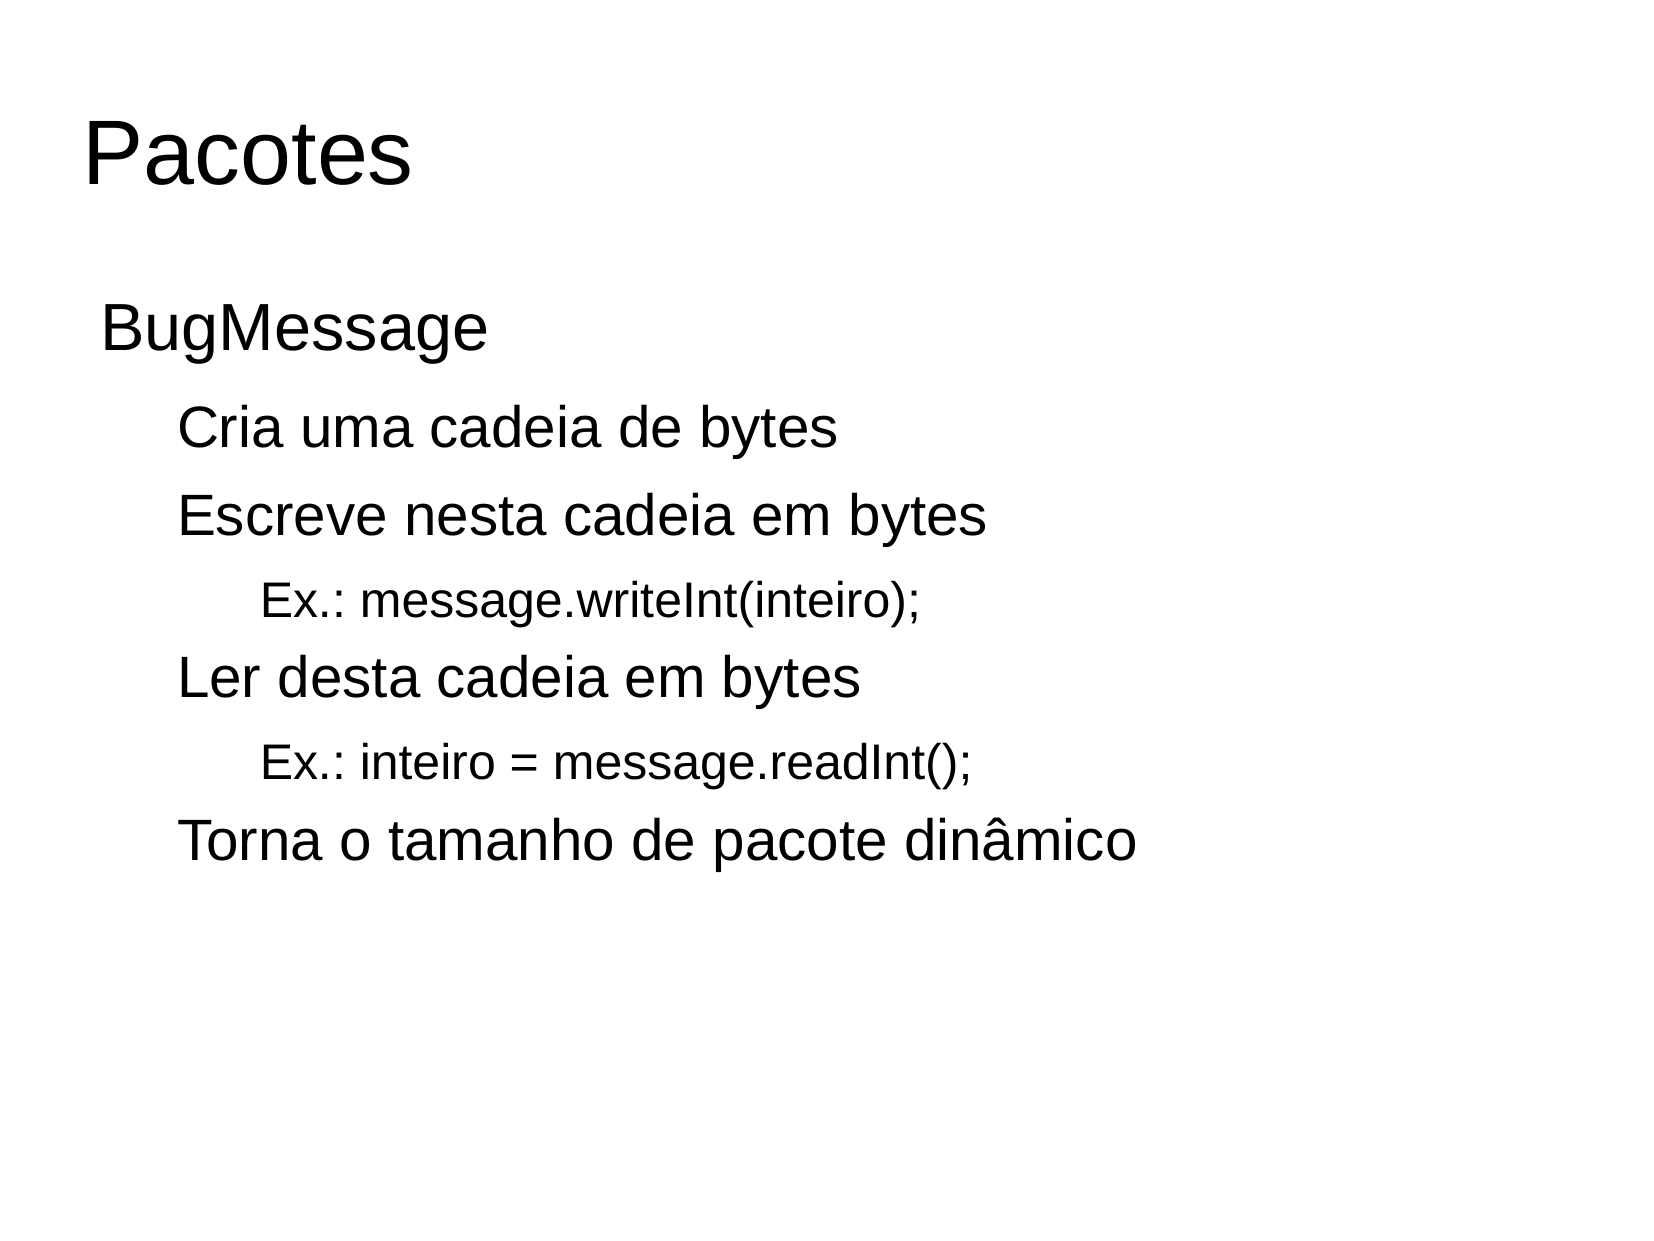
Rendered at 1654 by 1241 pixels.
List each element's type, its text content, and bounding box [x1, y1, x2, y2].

title Pacotes [82, 56, 1571, 250]
list BugMessage Cria uma cadeia de bytes Escreve nesta cadeia em bytes Ex.: message.writeInt(inteiro); Ler desta cadeia em bytes Ex.: inteiro = message.readInt(); Torna o tamanho de pacote dinâmico [82, 290, 1571, 1094]
